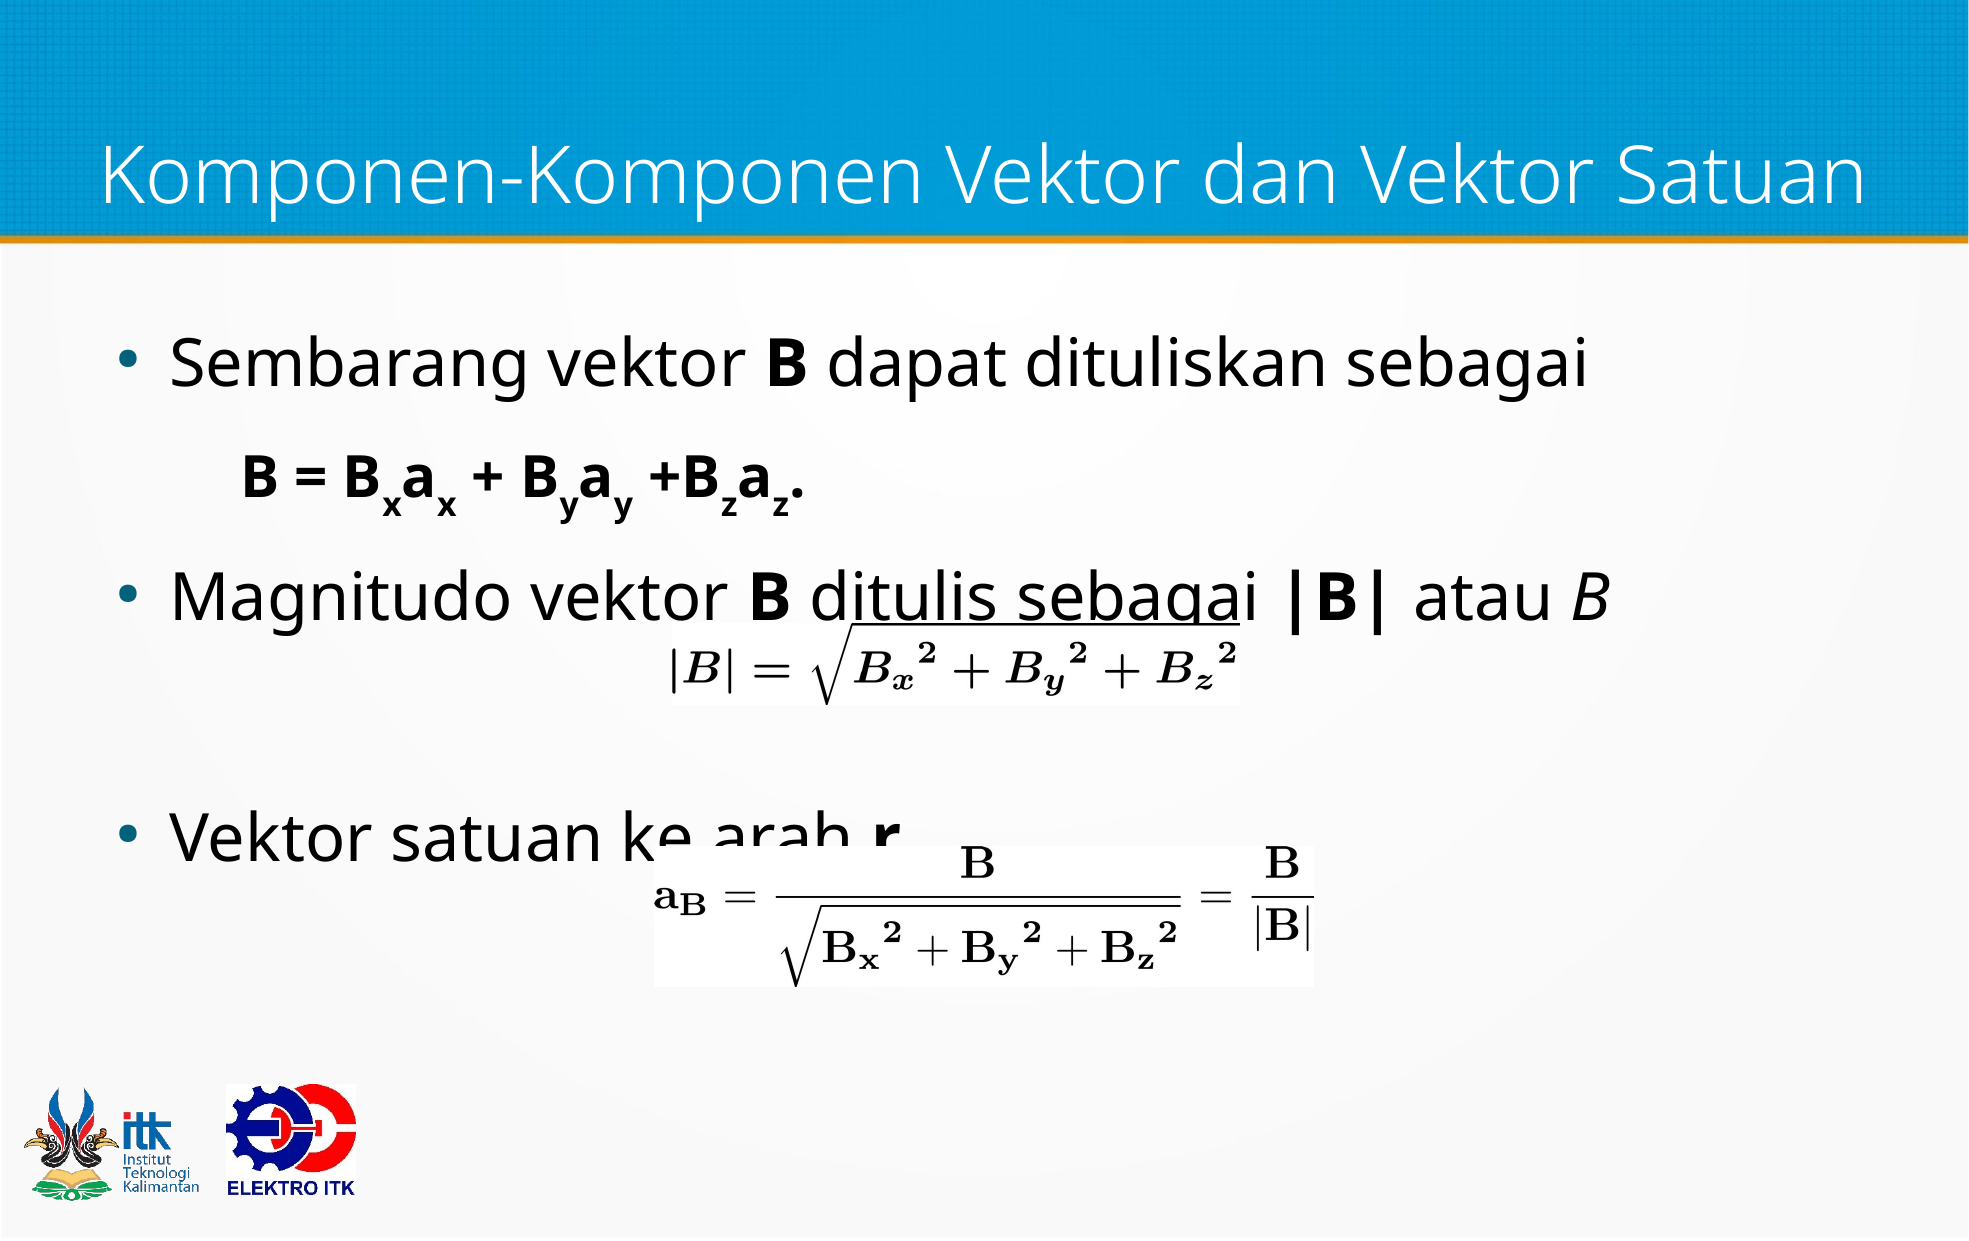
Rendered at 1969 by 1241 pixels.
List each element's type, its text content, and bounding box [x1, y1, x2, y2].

title Komponen-Komponen Vektor dan Vektor Satuan [98, 19, 1870, 227]
picture [0, 233, 1969, 1241]
list Sembarang vektor B dapat dituliskan sebagai B = Bxax + Byay +Bzaz. Magnitudo vektor B ditulis sebagai |B| atau B Vektor satuan ke arah r [98, 315, 1861, 1081]
